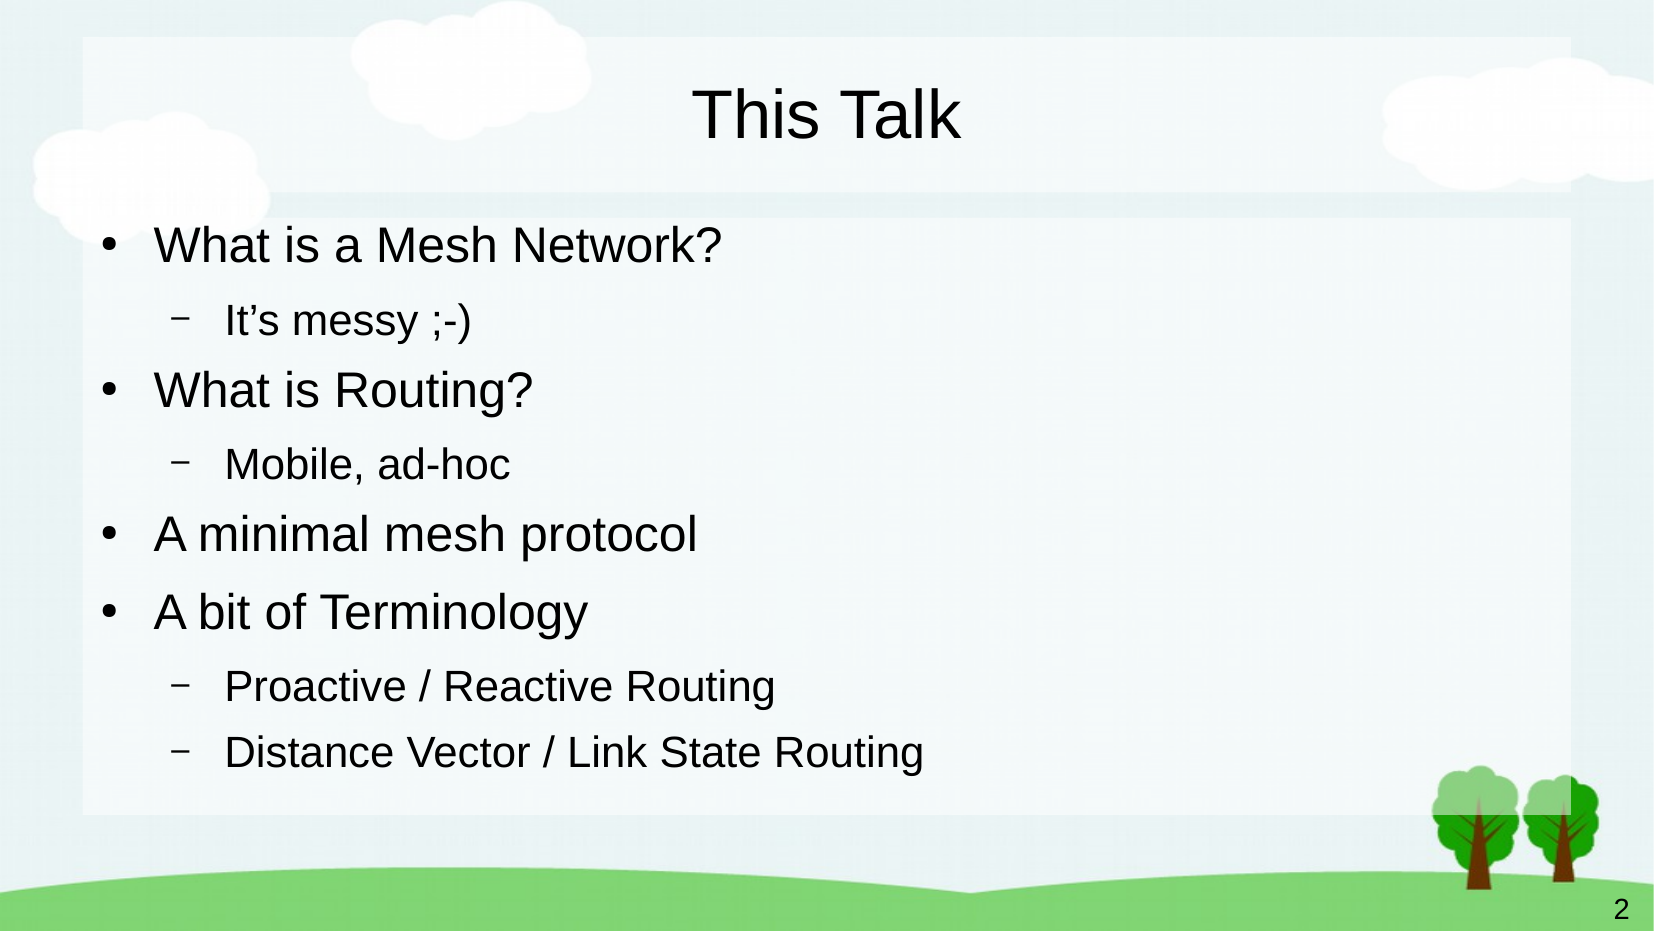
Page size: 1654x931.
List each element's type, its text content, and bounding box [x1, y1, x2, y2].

picture [0, 0, 1654, 931]
title This Talk [82, 37, 1571, 193]
list What is a Mesh Network? It’s messy ;-) What is Routing? Mobile, ad-hoc A minimal mesh protocol A bit of Terminology Proactive / Reactive Routing Distance Vector / Link State Routing [82, 217, 1571, 815]
